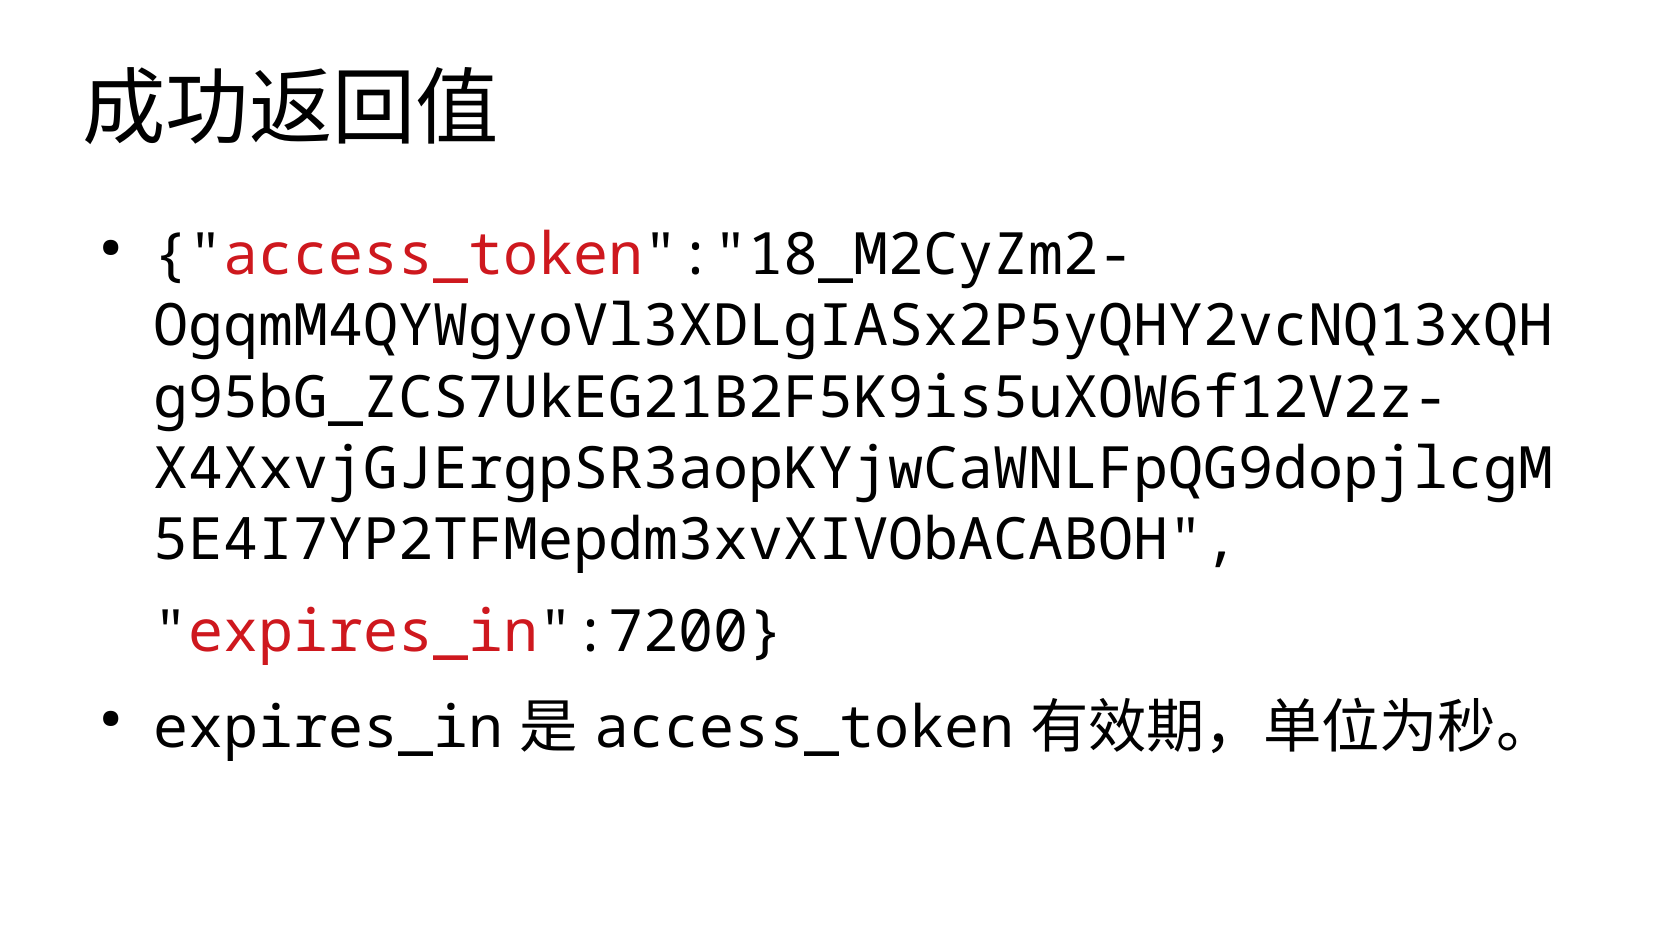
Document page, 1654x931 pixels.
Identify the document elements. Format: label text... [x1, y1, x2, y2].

title 成功返回值 [82, 37, 1571, 166]
list {"access_token":"18_M2CyZm2-OgqmM4QYWgyoVl3XDLgIASx2P5yQHY2vcNQ13xQHg95bG_ZCS7UkEG21B2F5K9is5uXOW6f12V2z-X4XxvjGJErgpSR3aopKYjwCaWNLFpQG9dopjlcgM5E4I7YP2TFMepdm3xvXIVObACABOH", "expires_in":7200} expires_in是access_token有效期，单位为秒。 [82, 217, 1571, 875]
